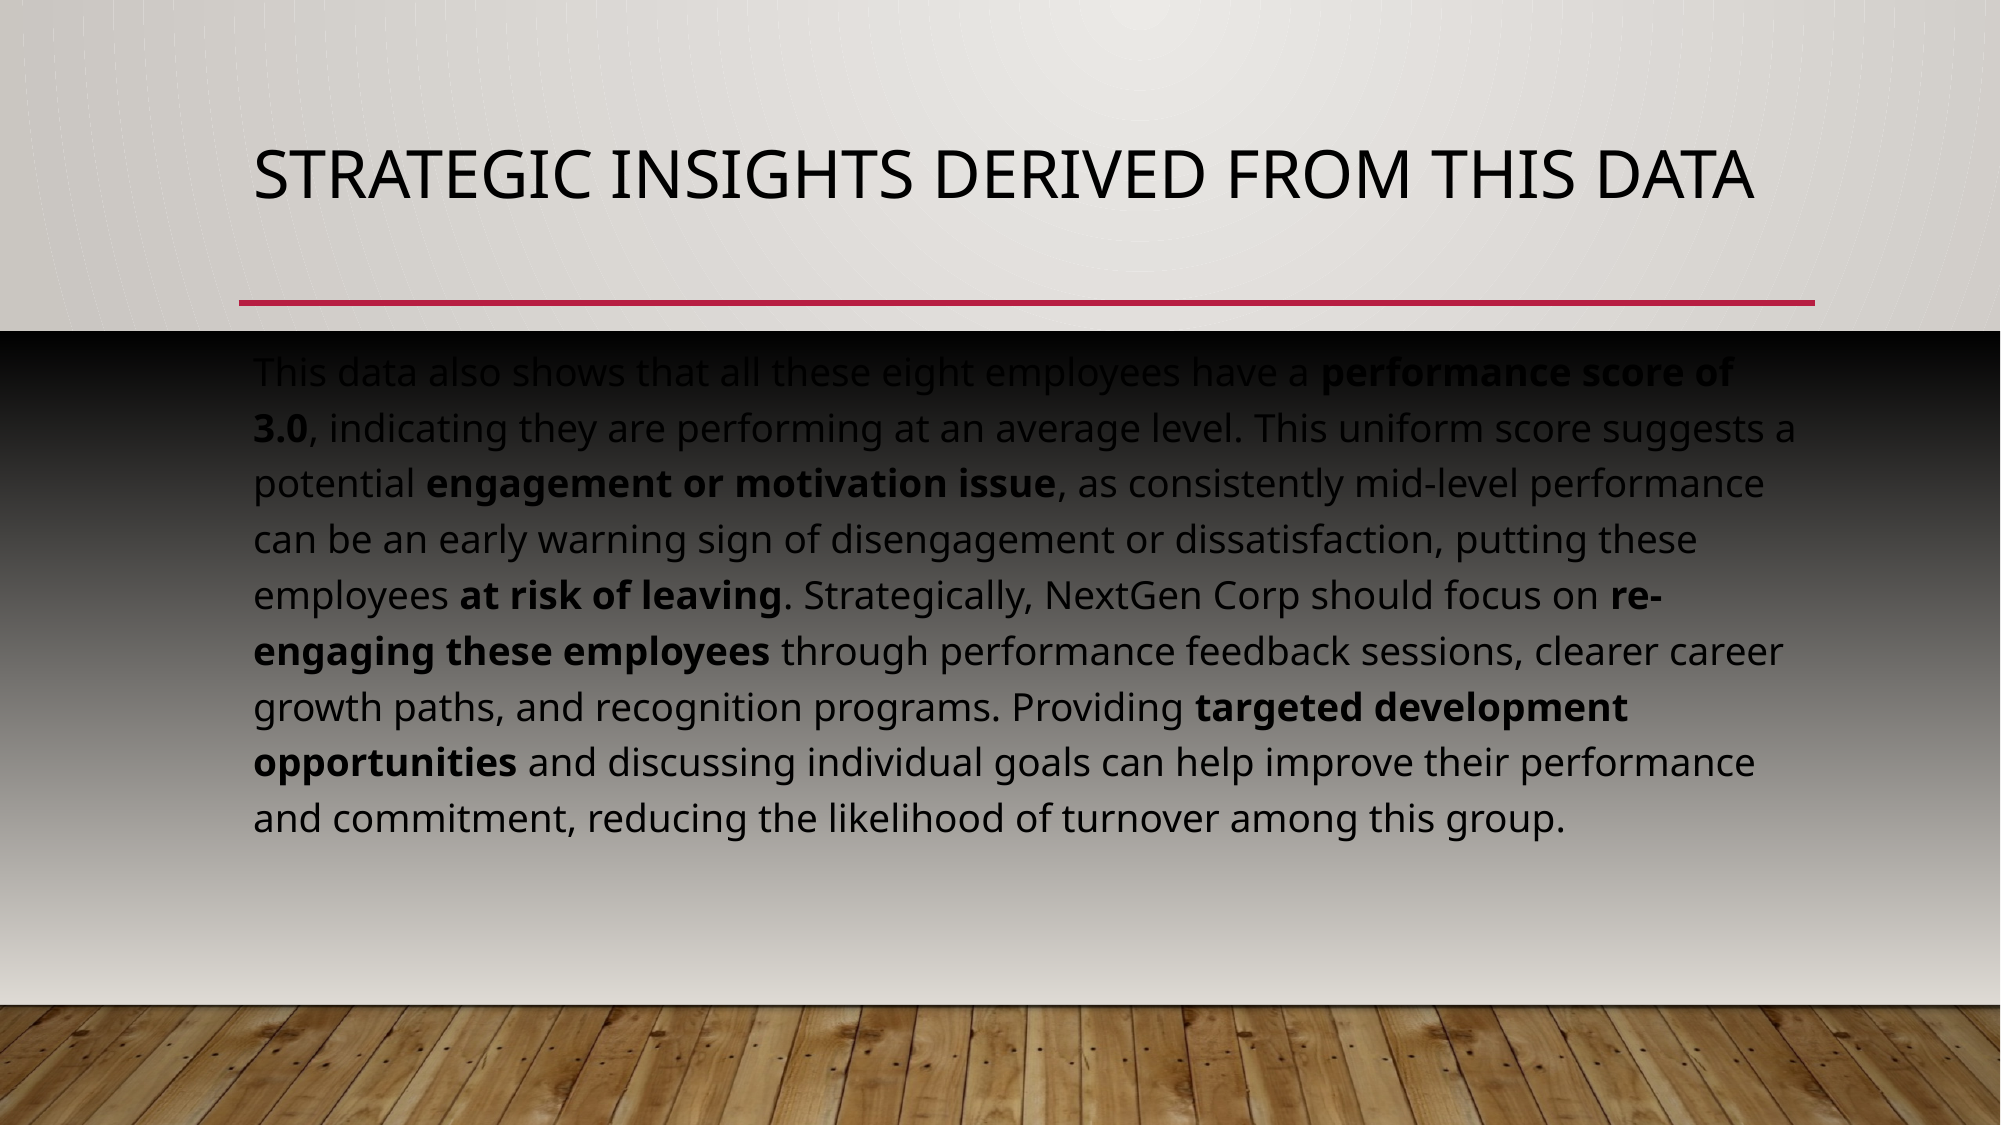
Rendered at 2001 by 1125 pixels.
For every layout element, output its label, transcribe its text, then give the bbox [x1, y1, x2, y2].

list This data also shows that all these eight employees have a performance score of 3.0, indicating they are performing at an average level. This uniform score suggests a potential engagement or motivation issue, as consistently mid-level performance can be an early warning sign of disengagement or dissatisfaction, putting these employees at risk of leaving. Strategically, NextGen Corp should focus on re-engaging these employees through performance feedback sessions, clearer career growth paths, and recognition programs. Providing targeted development opportunities and discussing individual goals can help improve their performance and commitment, reducing the likelihood of turnover among this group. [238, 330, 1814, 897]
title Strategic insights derived from tHIS data [238, 132, 1814, 306]
